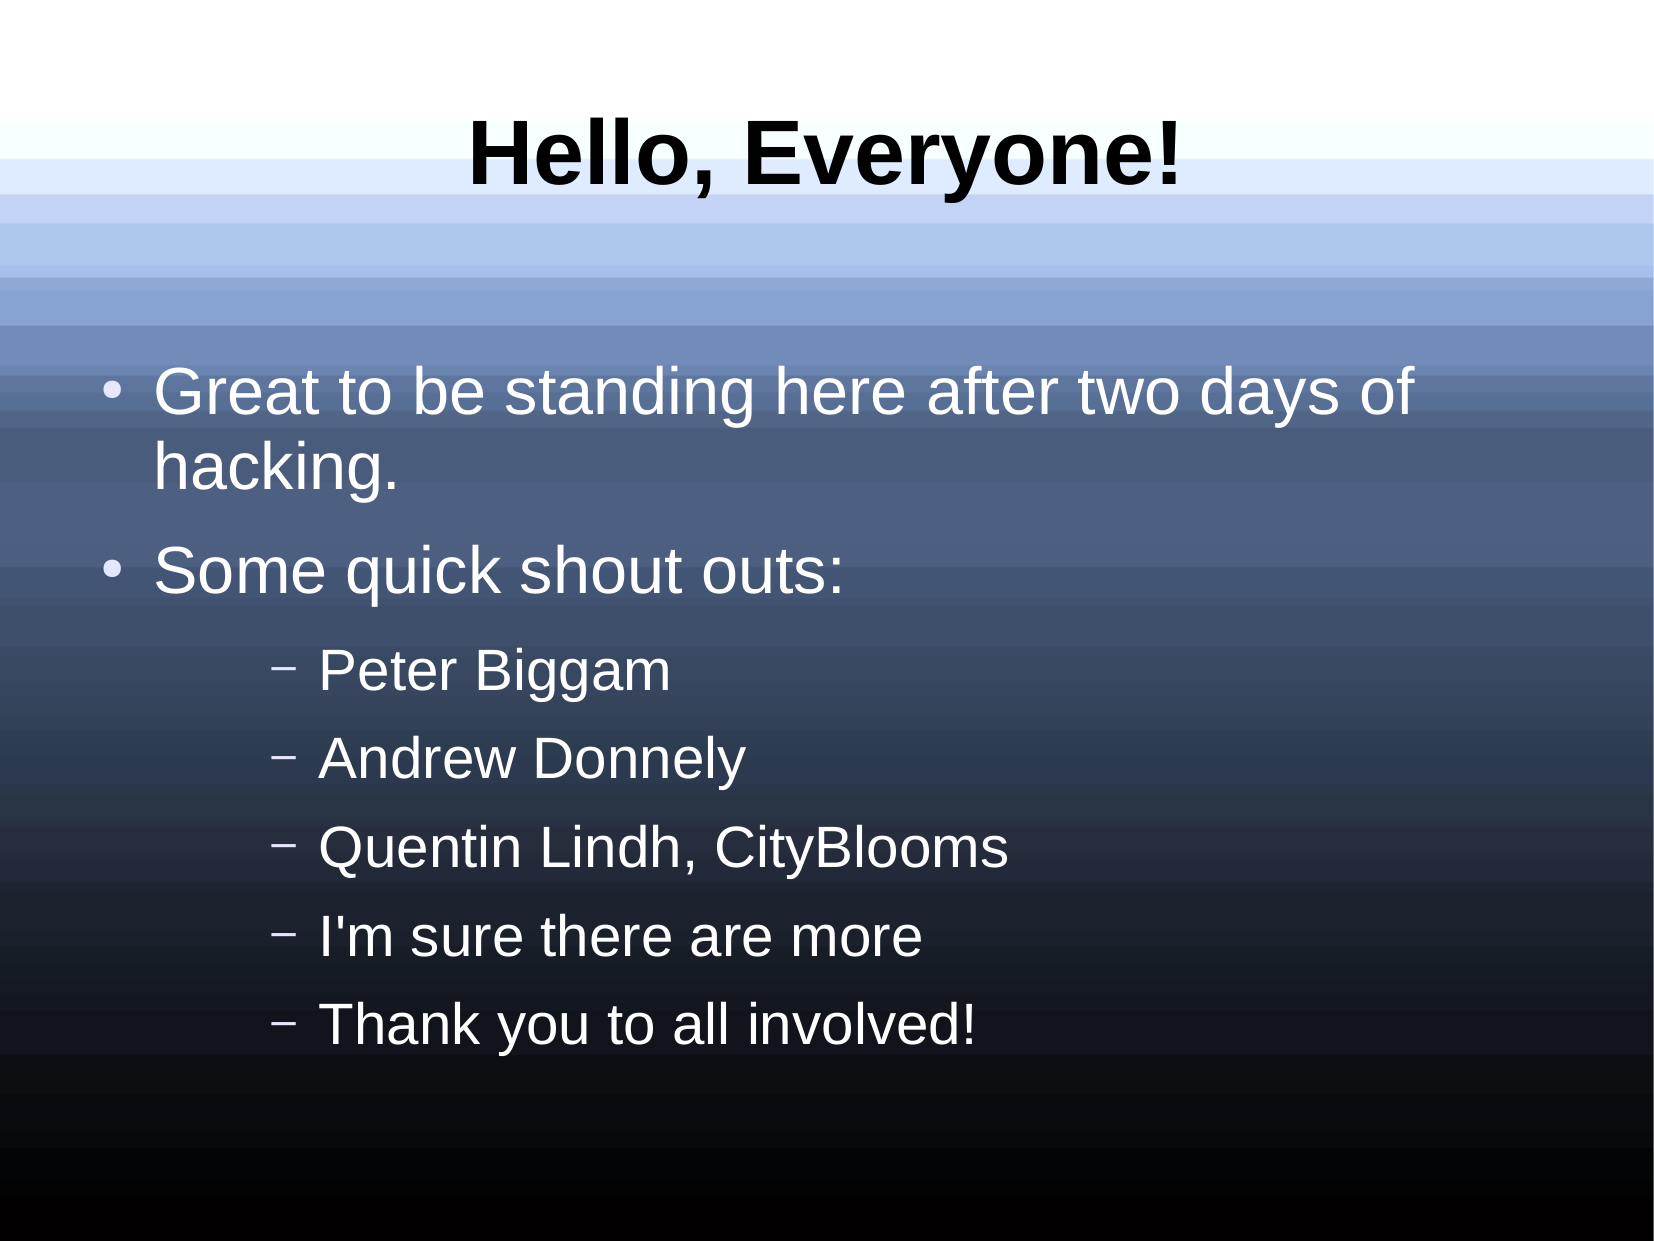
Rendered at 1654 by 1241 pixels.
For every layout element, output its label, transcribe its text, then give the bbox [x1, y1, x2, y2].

title Hello, Everyone! [82, 49, 1571, 257]
picture [0, 0, 1654, 1241]
list Great to be standing here after two days of hacking. Some quick shout outs: Peter Biggam Andrew Donnely Quentin Lindh, CityBlooms I'm sure there are more Thank you to all involved! [82, 354, 1571, 1109]
